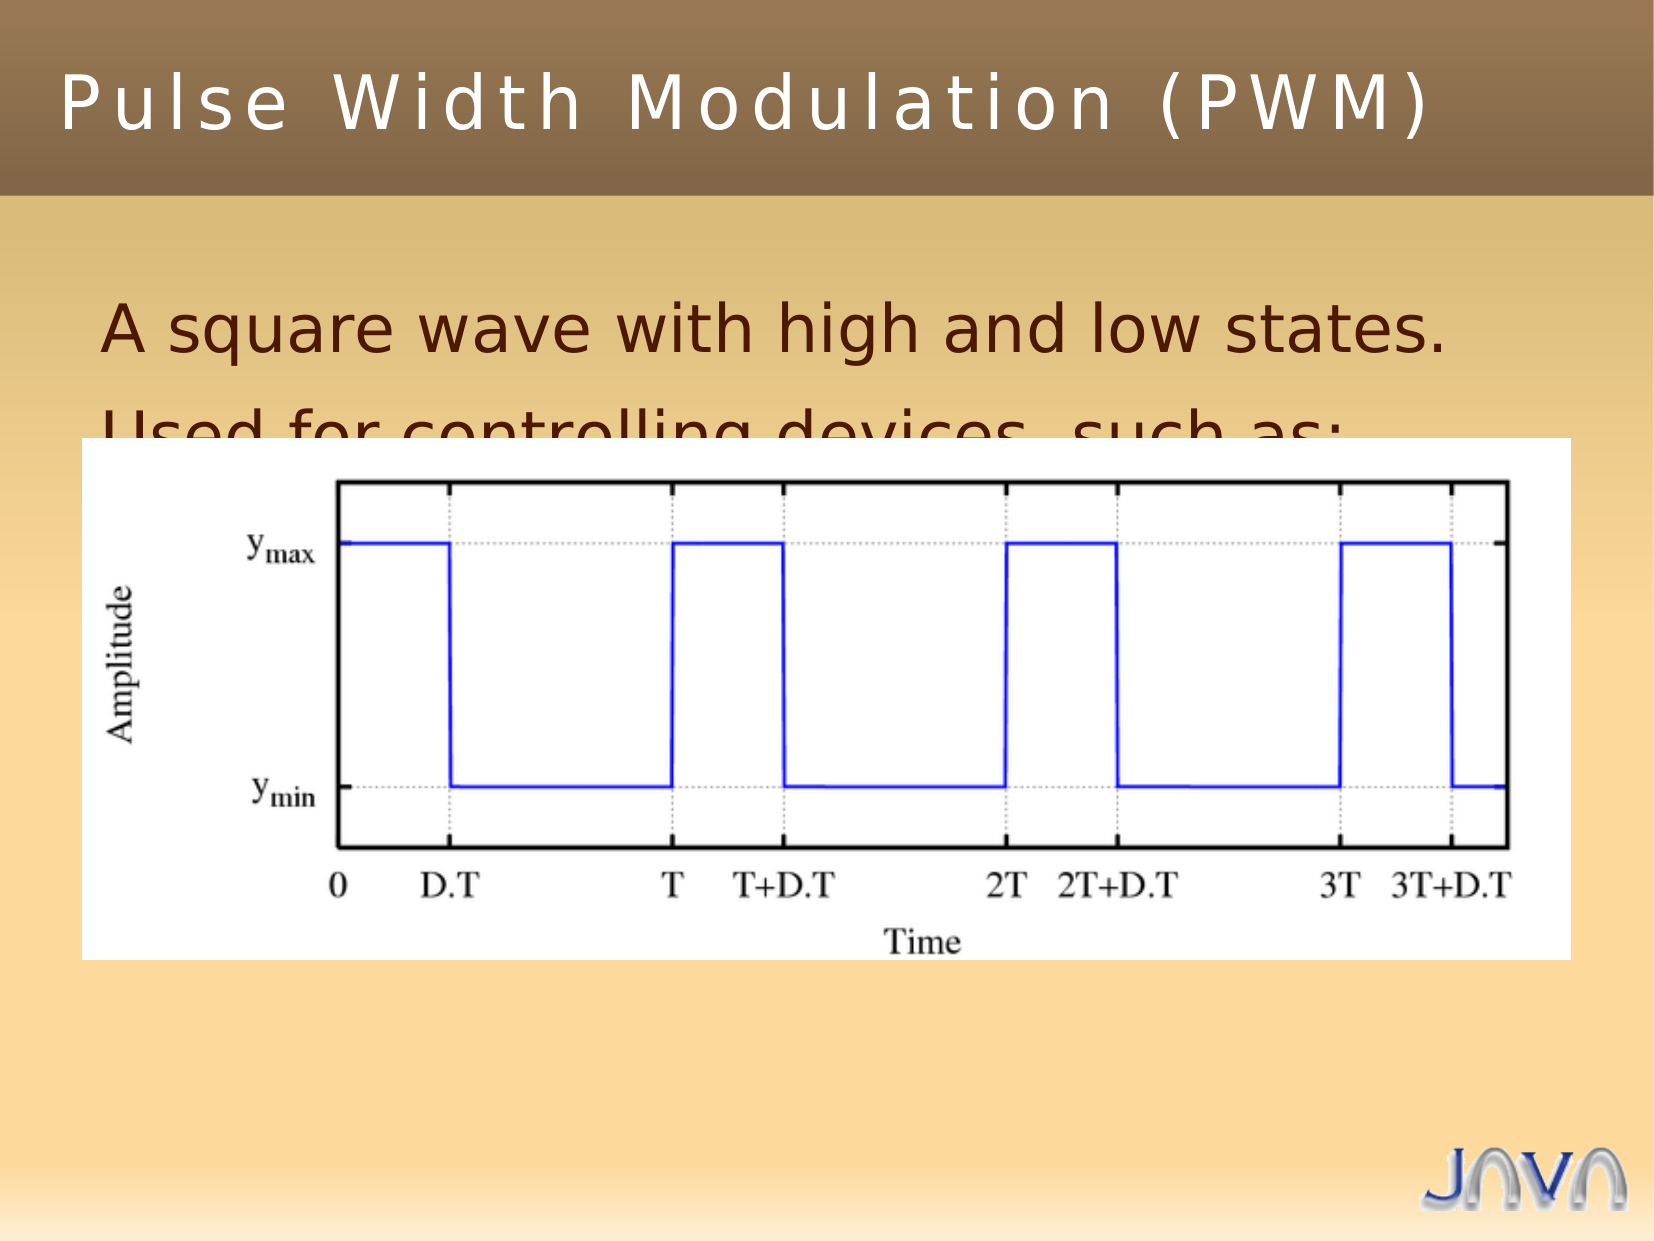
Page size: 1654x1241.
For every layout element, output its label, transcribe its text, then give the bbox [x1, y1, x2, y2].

title Pulse Width Modulation (PWM) [59, 29, 1595, 178]
picture [0, 0, 1654, 1241]
